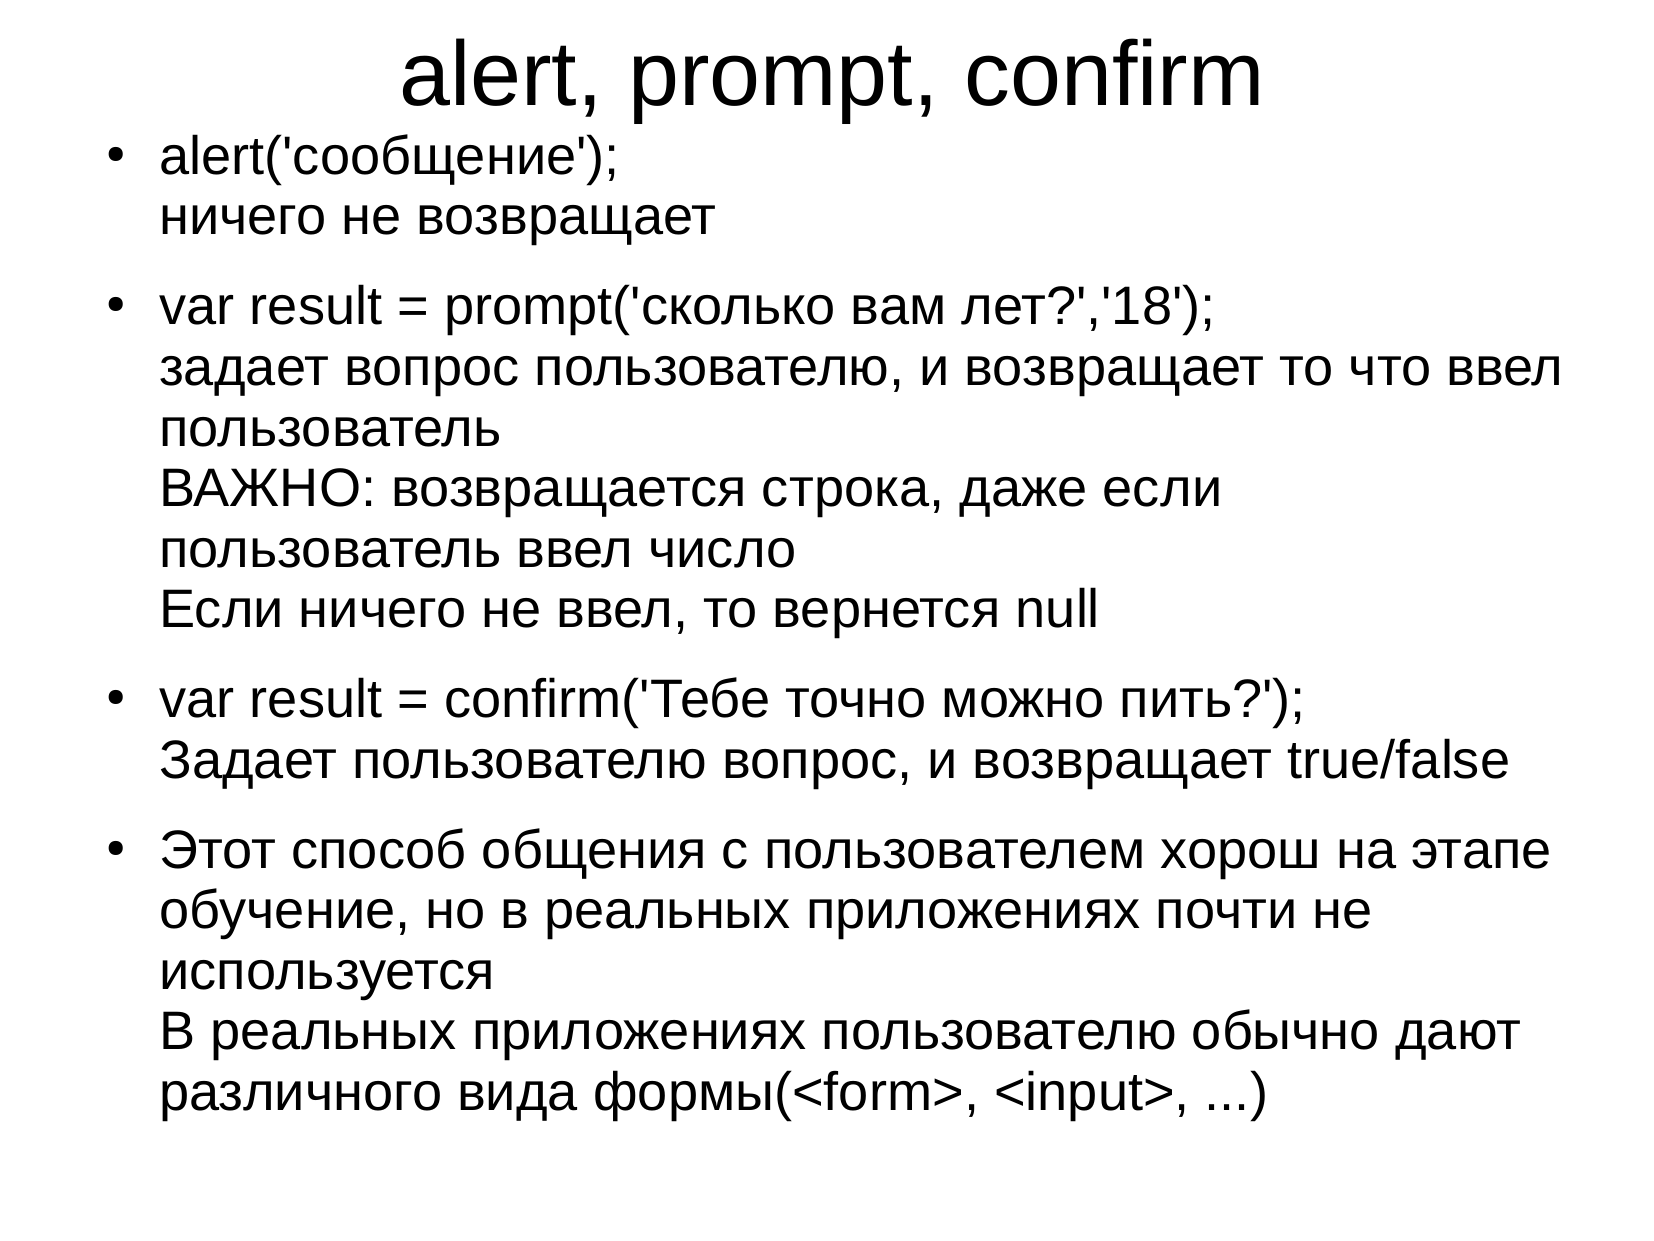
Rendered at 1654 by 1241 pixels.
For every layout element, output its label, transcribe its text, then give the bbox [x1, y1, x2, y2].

list alert('сообщение'); ничего не возвращает var result = prompt('сколько вам лет?','18'); задает вопрос пользователю, и возвращает то что ввел пользователь ВАЖНО: возвращается строка, даже если пользователь ввел число Если ничего не ввел, то вернется null var result = confirm('Тебе точно можно пить?'); Задает пользователю вопрос, и возвращает true/false Этот способ общения с пользователем хорош на этапе обучение, но в реальных приложениях почти не используется В реальных приложениях пользователю обычно дают различного вида формы(<form>, <input>, ...) [88, 125, 1577, 1122]
title alert, prompt, confirm [88, 0, 1577, 125]
